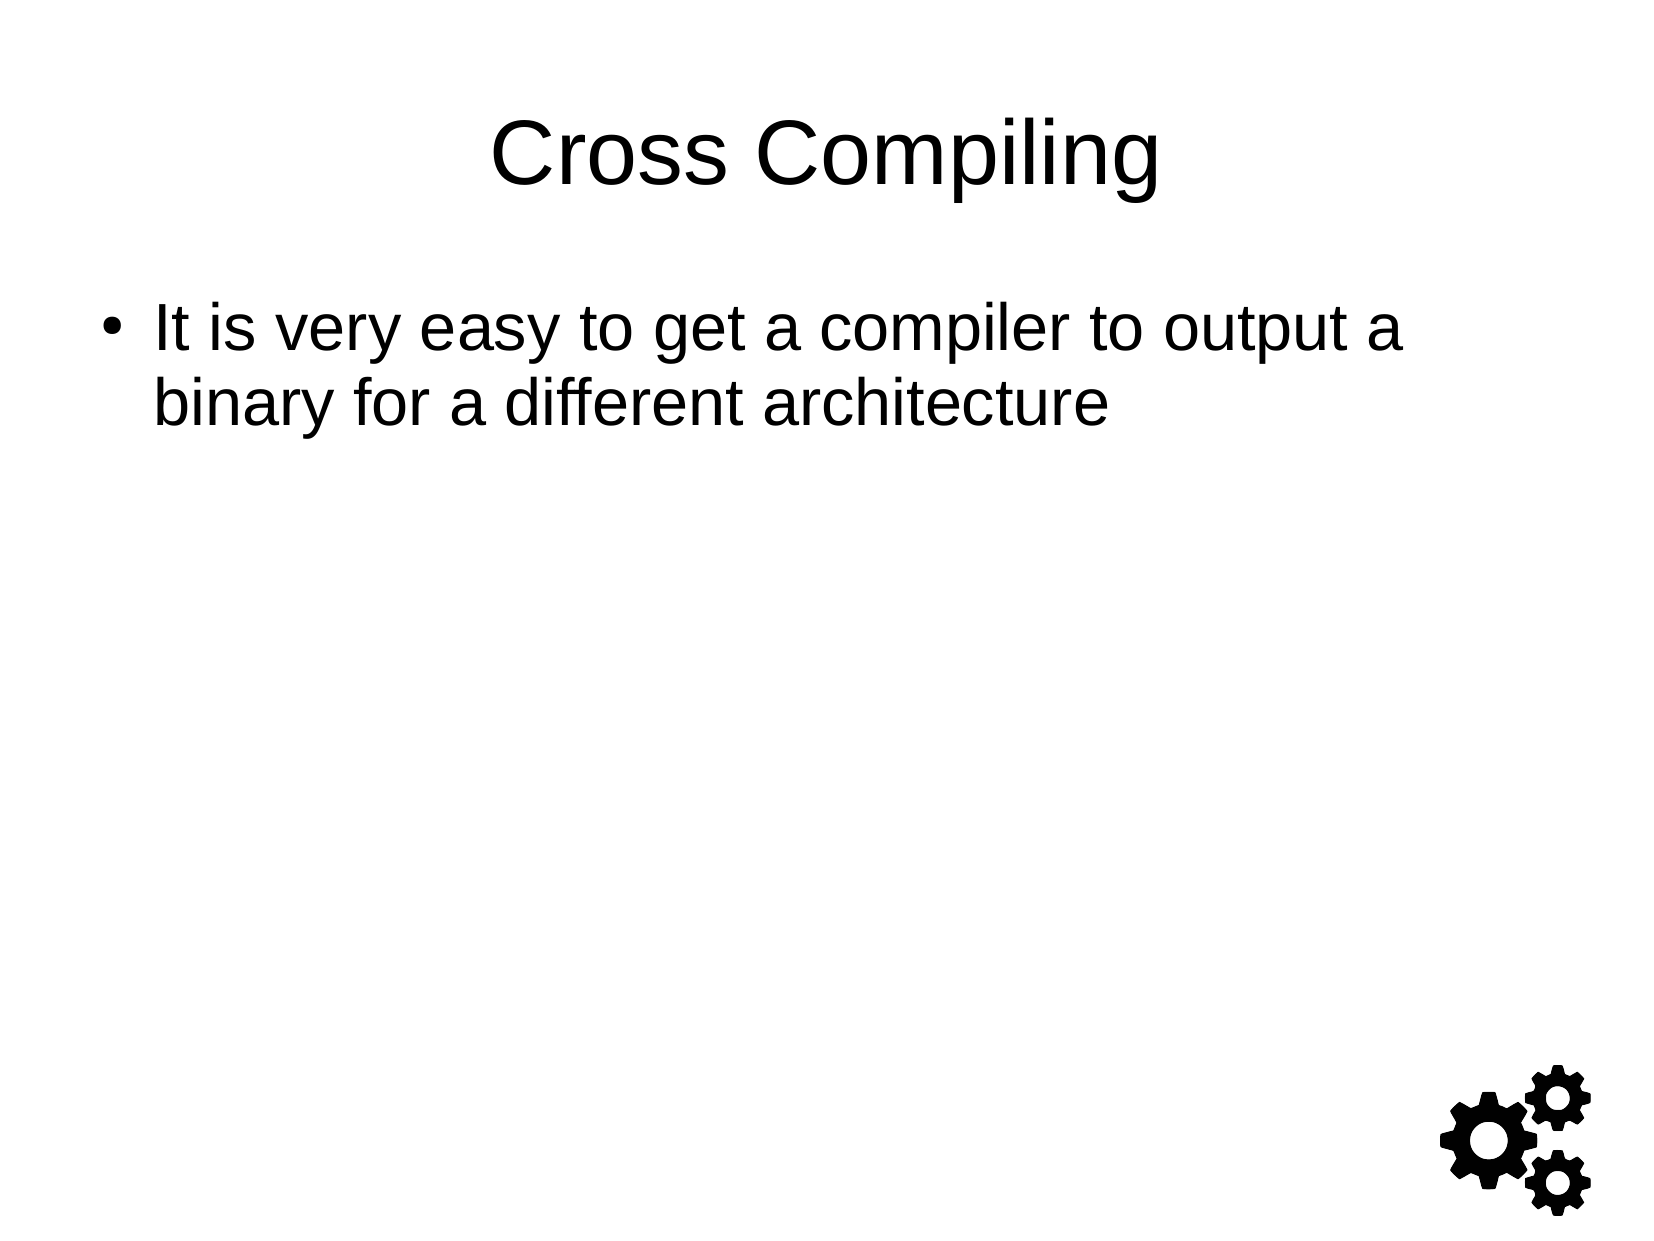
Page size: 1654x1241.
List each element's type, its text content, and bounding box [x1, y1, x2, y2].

title Cross Compiling [82, 49, 1571, 257]
list It is very easy to get a compiler to output a binary for a different architecture [82, 290, 1571, 1010]
picture [1440, 1065, 1591, 1216]
